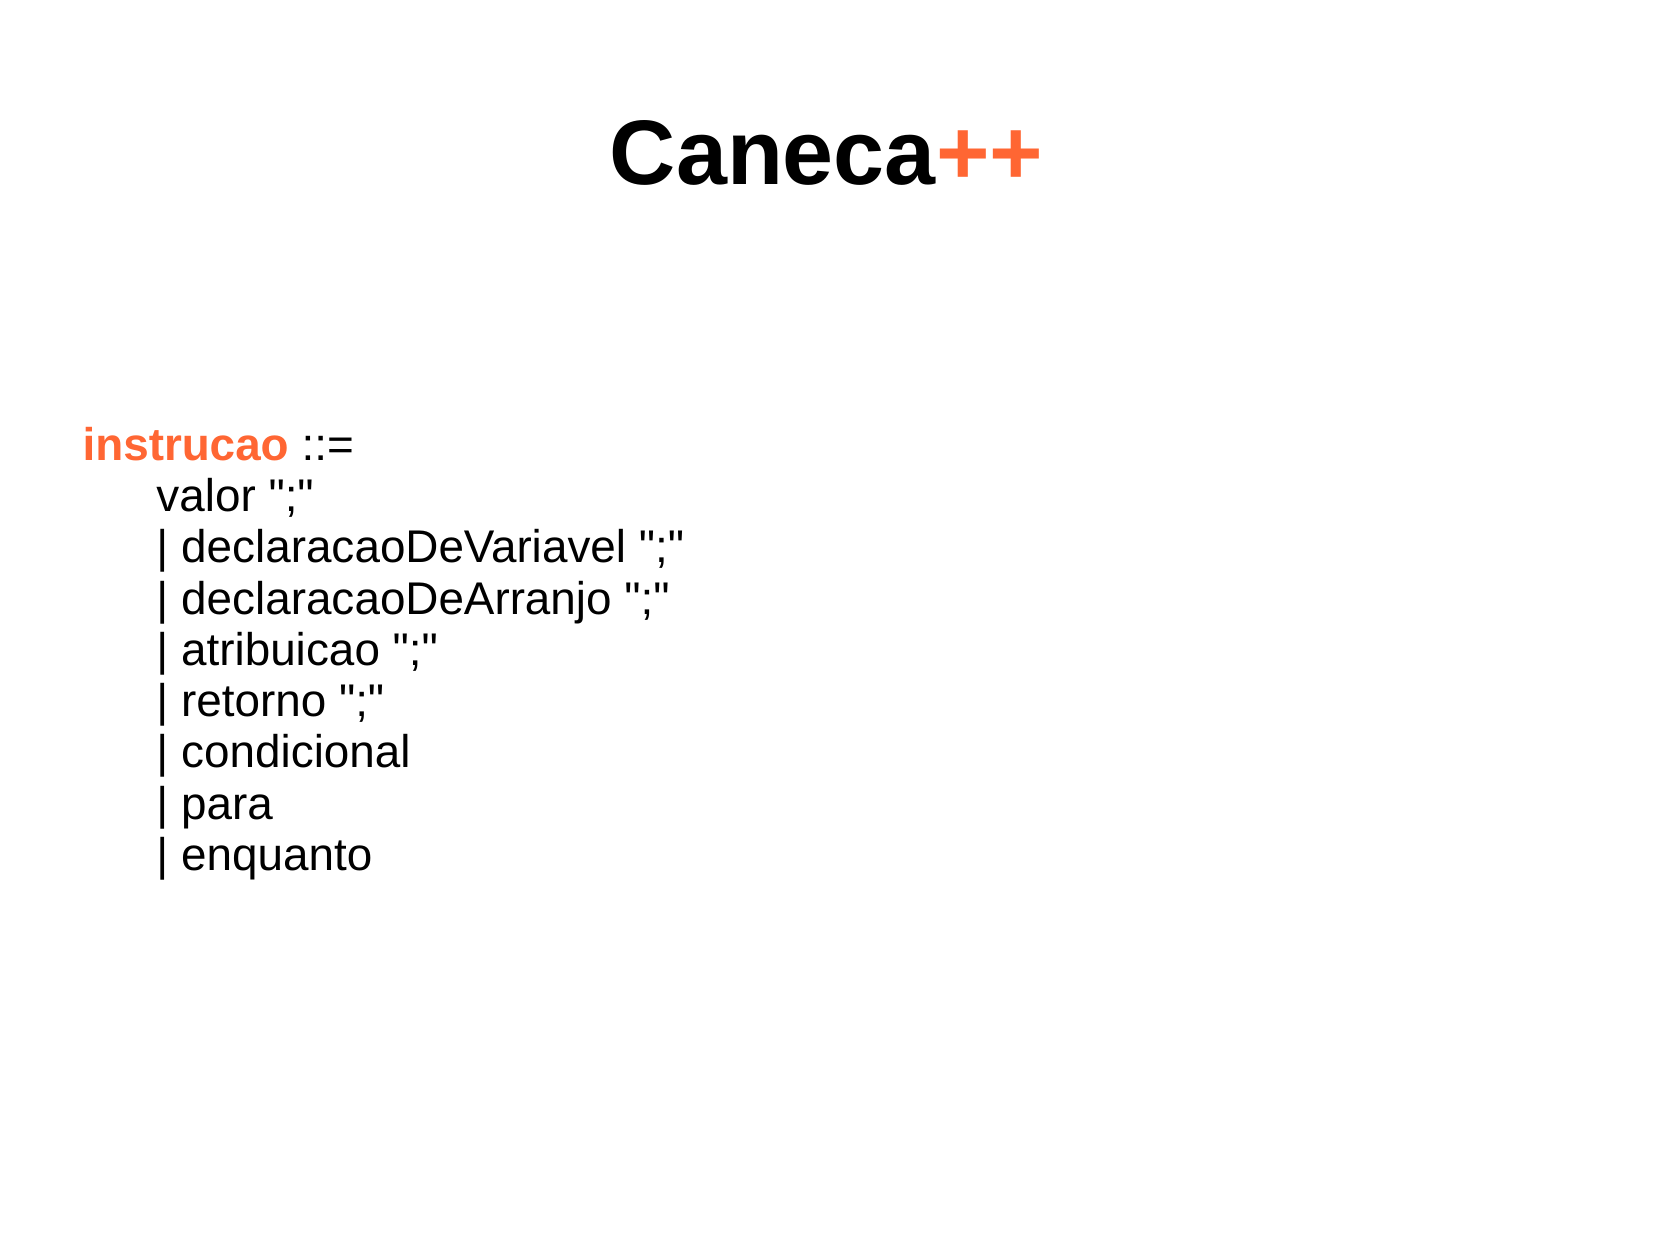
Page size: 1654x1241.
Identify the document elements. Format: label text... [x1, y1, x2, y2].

title Caneca++ [82, 49, 1571, 257]
subtitle instrucao ::= valor ";" | declaracaoDeVariavel ";" | declaracaoDeArranjo ";" | atribuicao ";" | retorno ";" | condicional | para | enquanto [82, 289, 1538, 1010]
